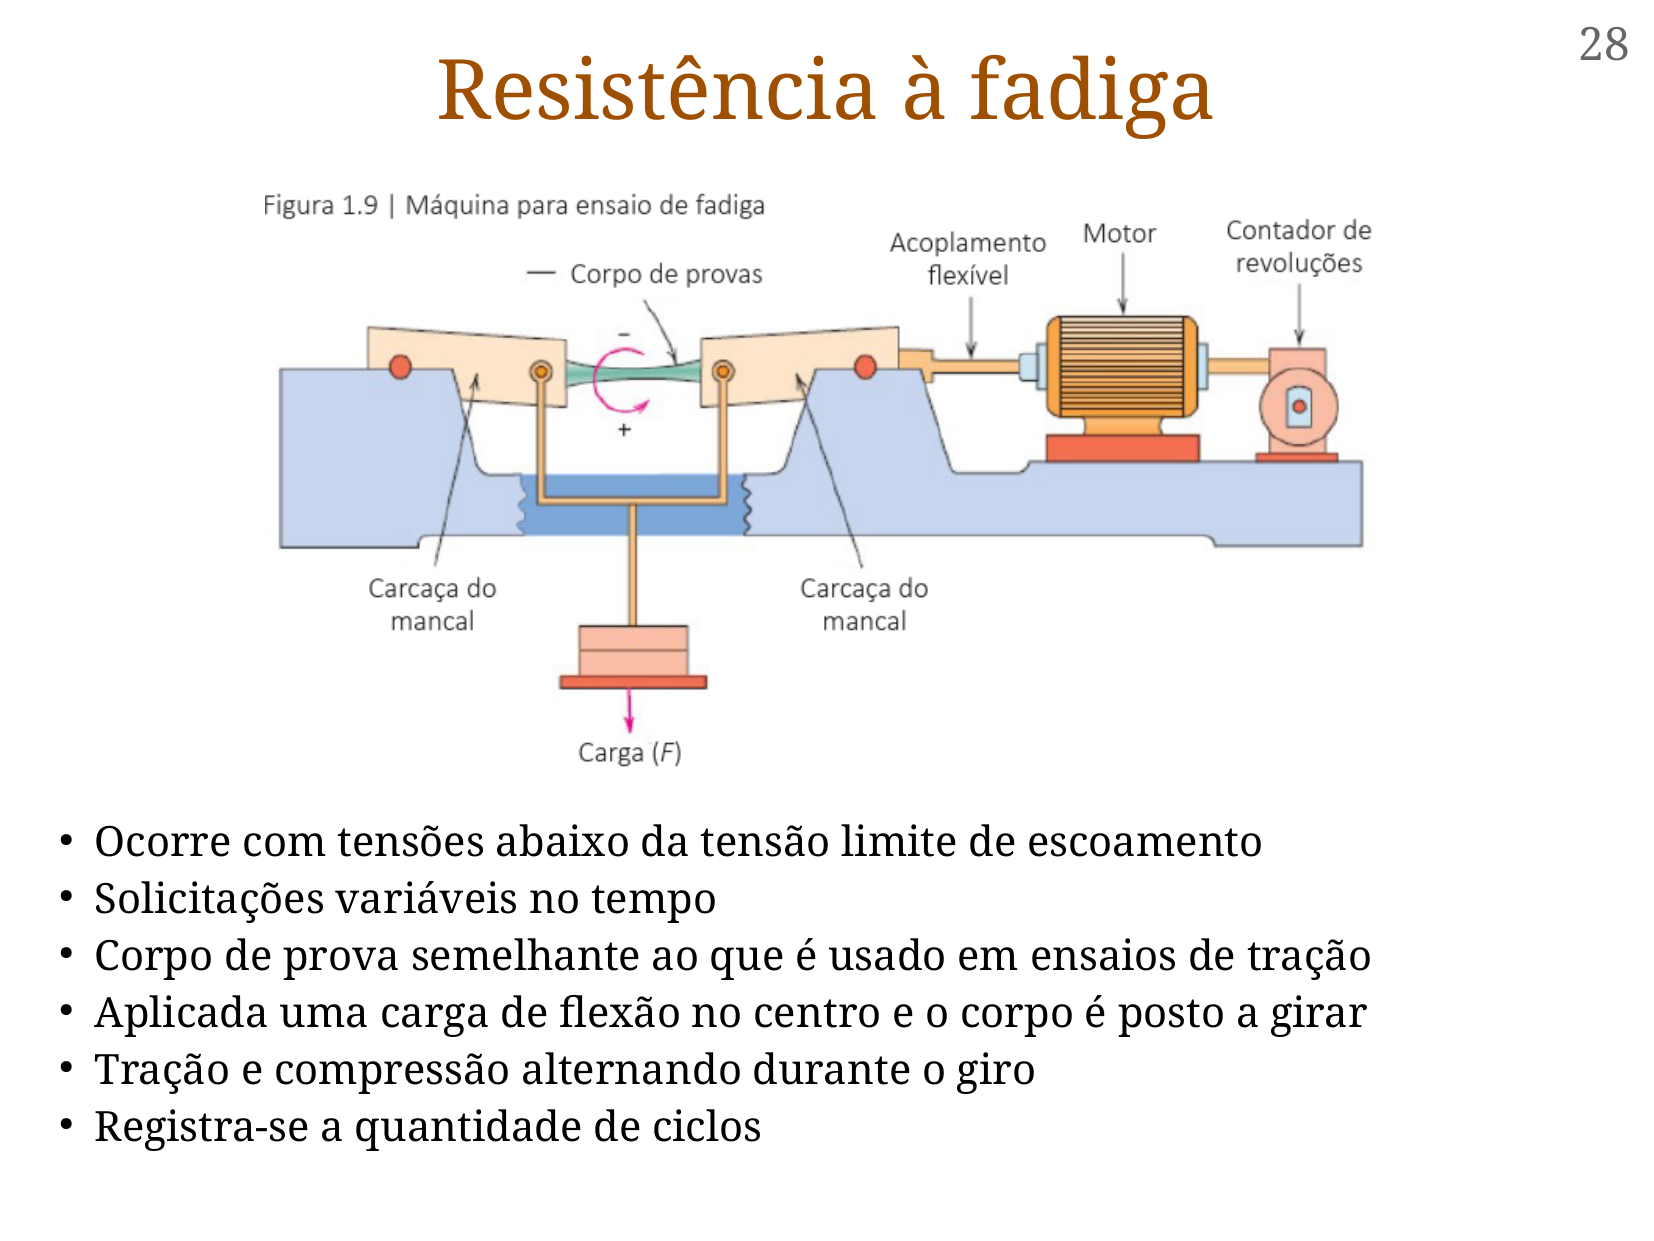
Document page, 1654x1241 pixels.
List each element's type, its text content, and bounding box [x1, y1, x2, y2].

list Ocorre com tensões abaixo da tensão limite de escoamento Solicitações variáveis no tempo Corpo de prova semelhante ao que é usado em ensaios de tração Aplicada uma carga de flexão no centro e o corpo é posto a girar Tração e compressão alternando durante o giro Registra-se a quantidade de ciclos [59, 812, 1595, 1211]
picture [265, 191, 1375, 768]
title Resistência à fadiga [59, 29, 1595, 148]
